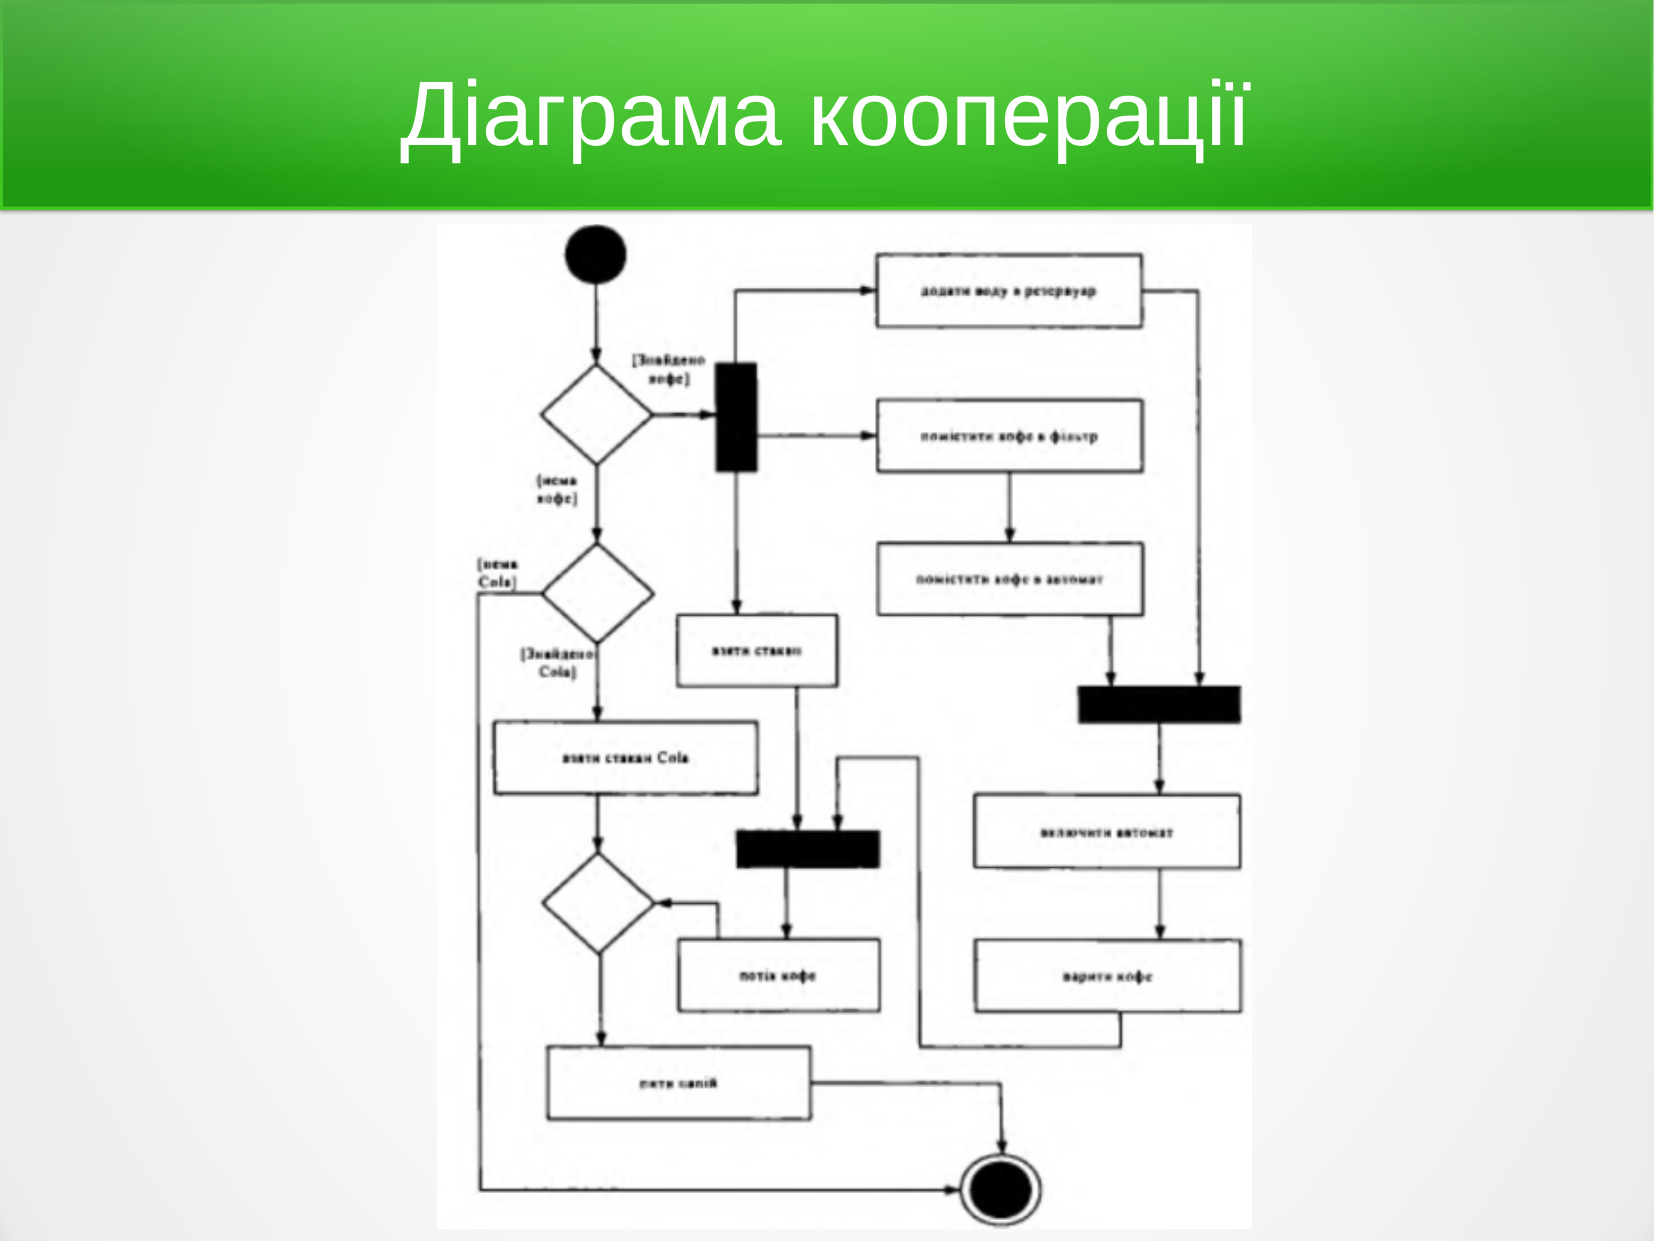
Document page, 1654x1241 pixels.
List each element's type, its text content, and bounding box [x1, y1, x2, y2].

picture [437, 224, 1252, 1229]
title Діаграма кооперації [82, 49, 1571, 179]
